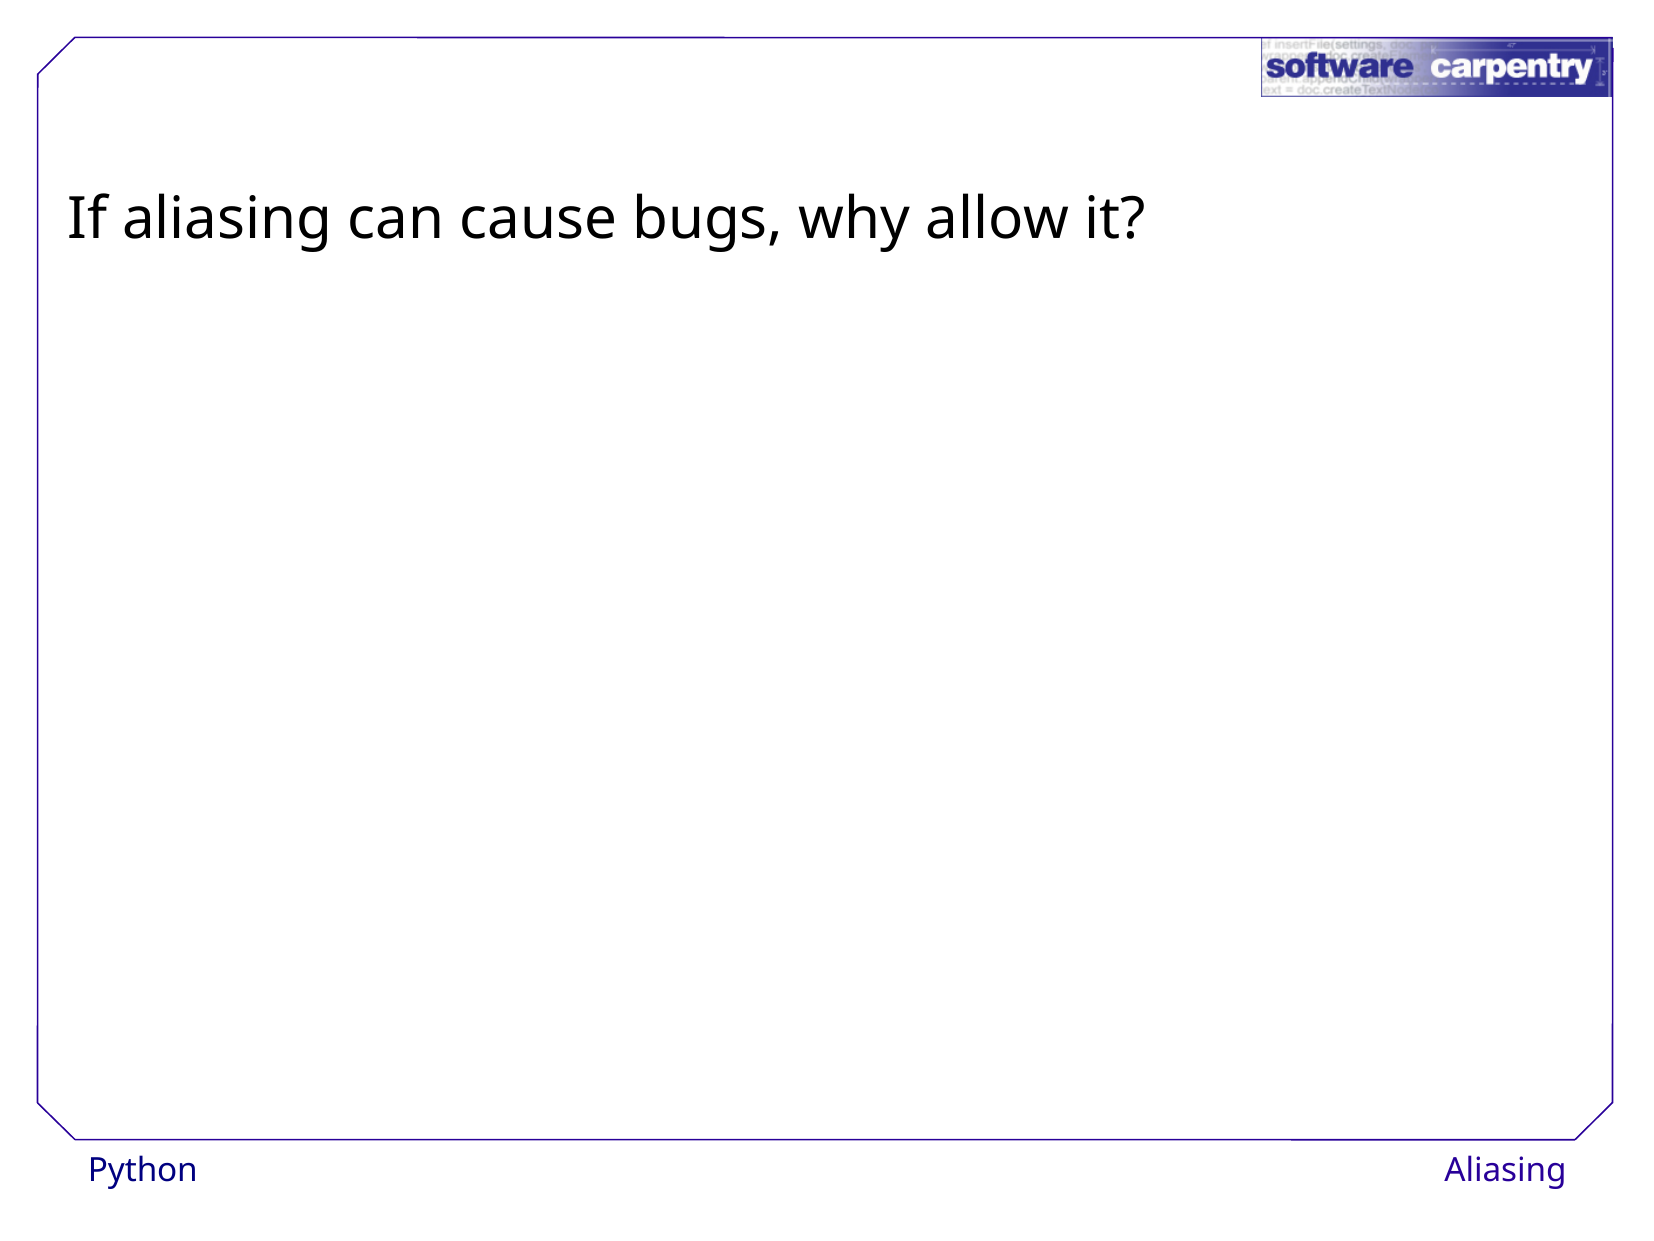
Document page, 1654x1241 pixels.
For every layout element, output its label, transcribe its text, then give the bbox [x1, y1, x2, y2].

picture [1261, 39, 1613, 97]
text_box If aliasing can cause bugs, why allow it? [52, 138, 1311, 259]
